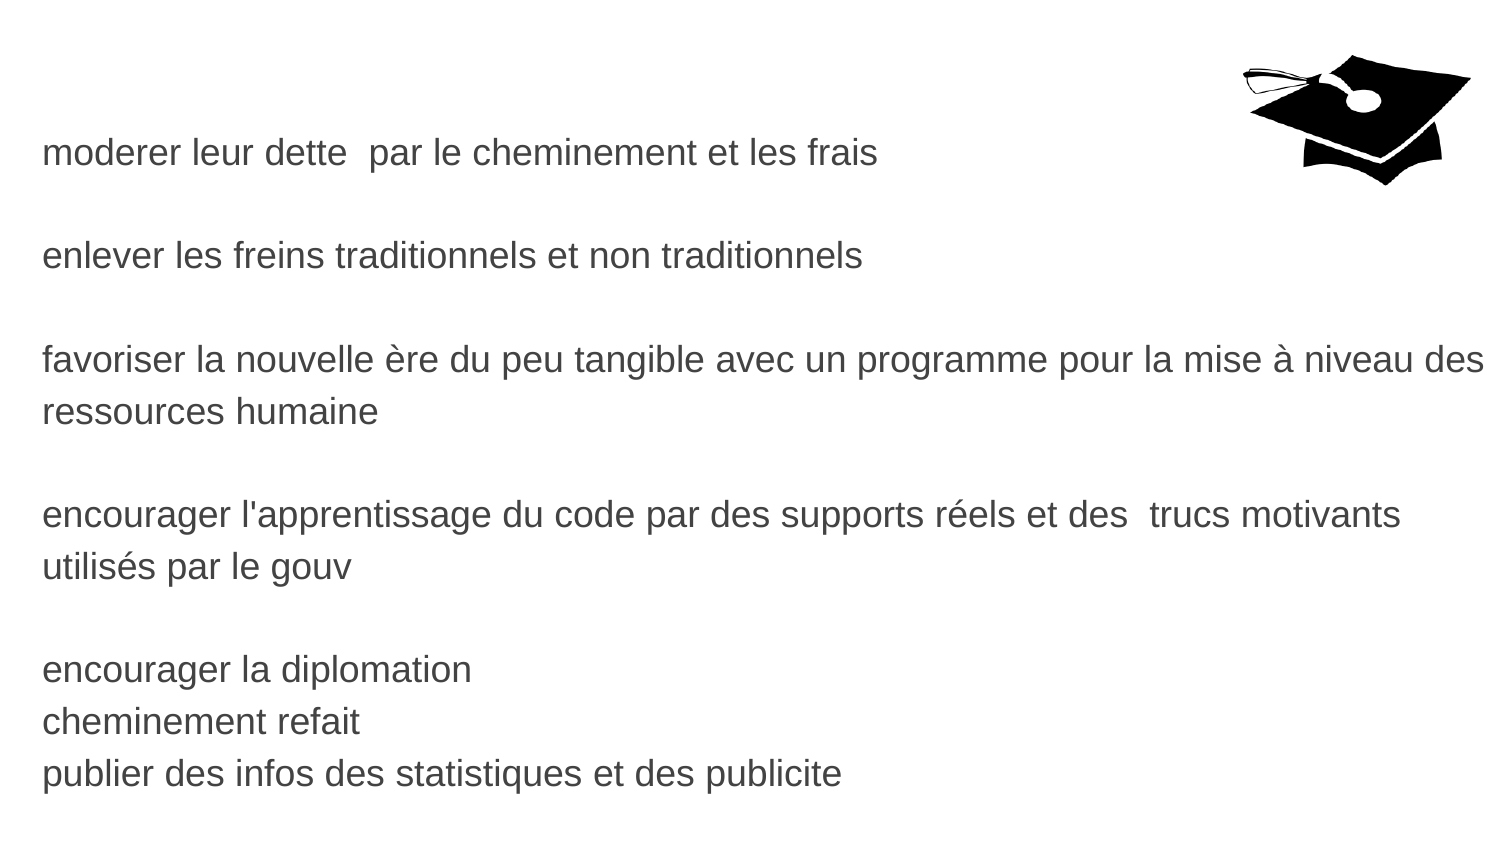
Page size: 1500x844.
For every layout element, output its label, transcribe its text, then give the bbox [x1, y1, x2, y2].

text_box moderer leur dette par le cheminement et les frais enlever les freins traditionnels et non traditionnels favoriser la nouvelle ère du peu tangible avec un programme pour la mise à niveau des ressources humaine encourager l'apprentissage du code par des supports réels et des trucs motivants utilisés par le gouv encourager la diplomation cheminement refait publier des infos des statistiques et des publicite [26, 72, 1500, 804]
picture [1243, 54, 1471, 186]
